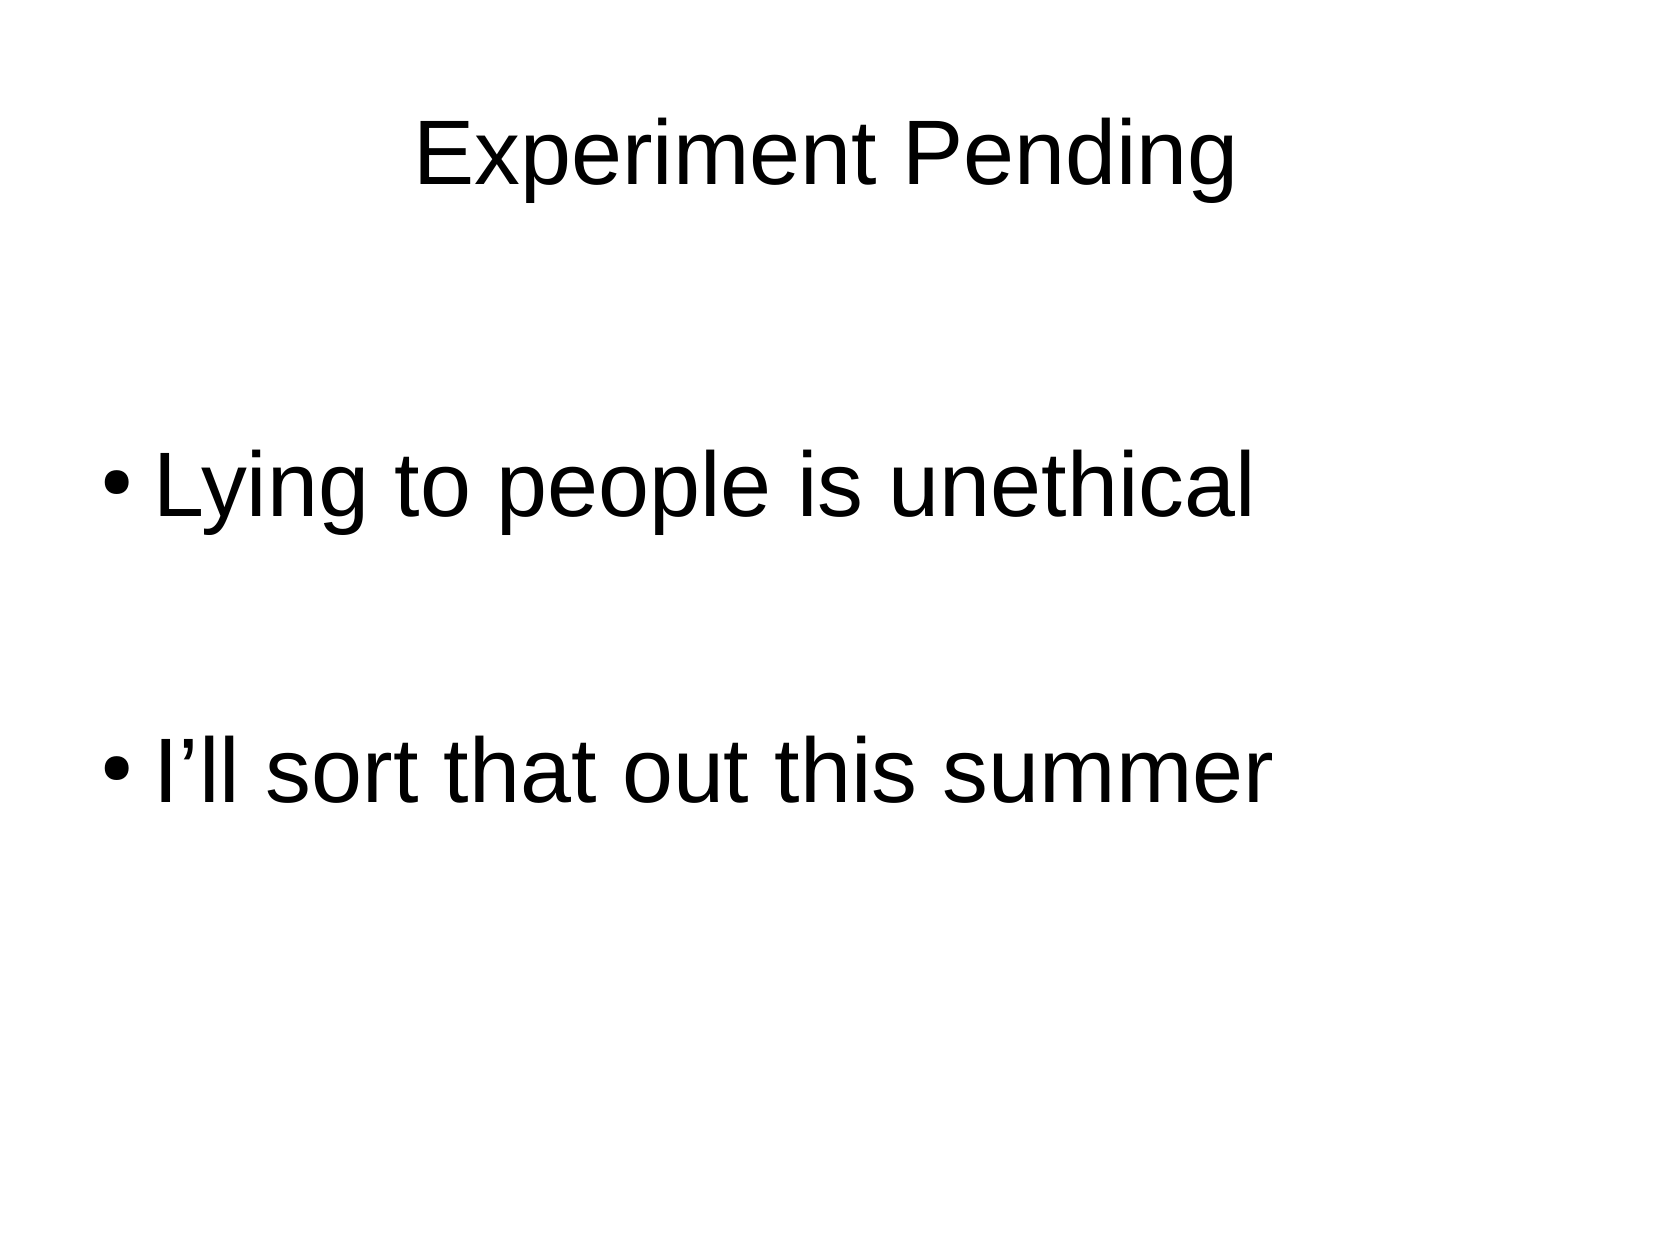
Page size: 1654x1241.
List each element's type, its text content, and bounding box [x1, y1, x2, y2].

list Lying to people is unethical I’ll sort that out this summer [82, 290, 1571, 1010]
title Experiment Pending [82, 49, 1571, 257]
